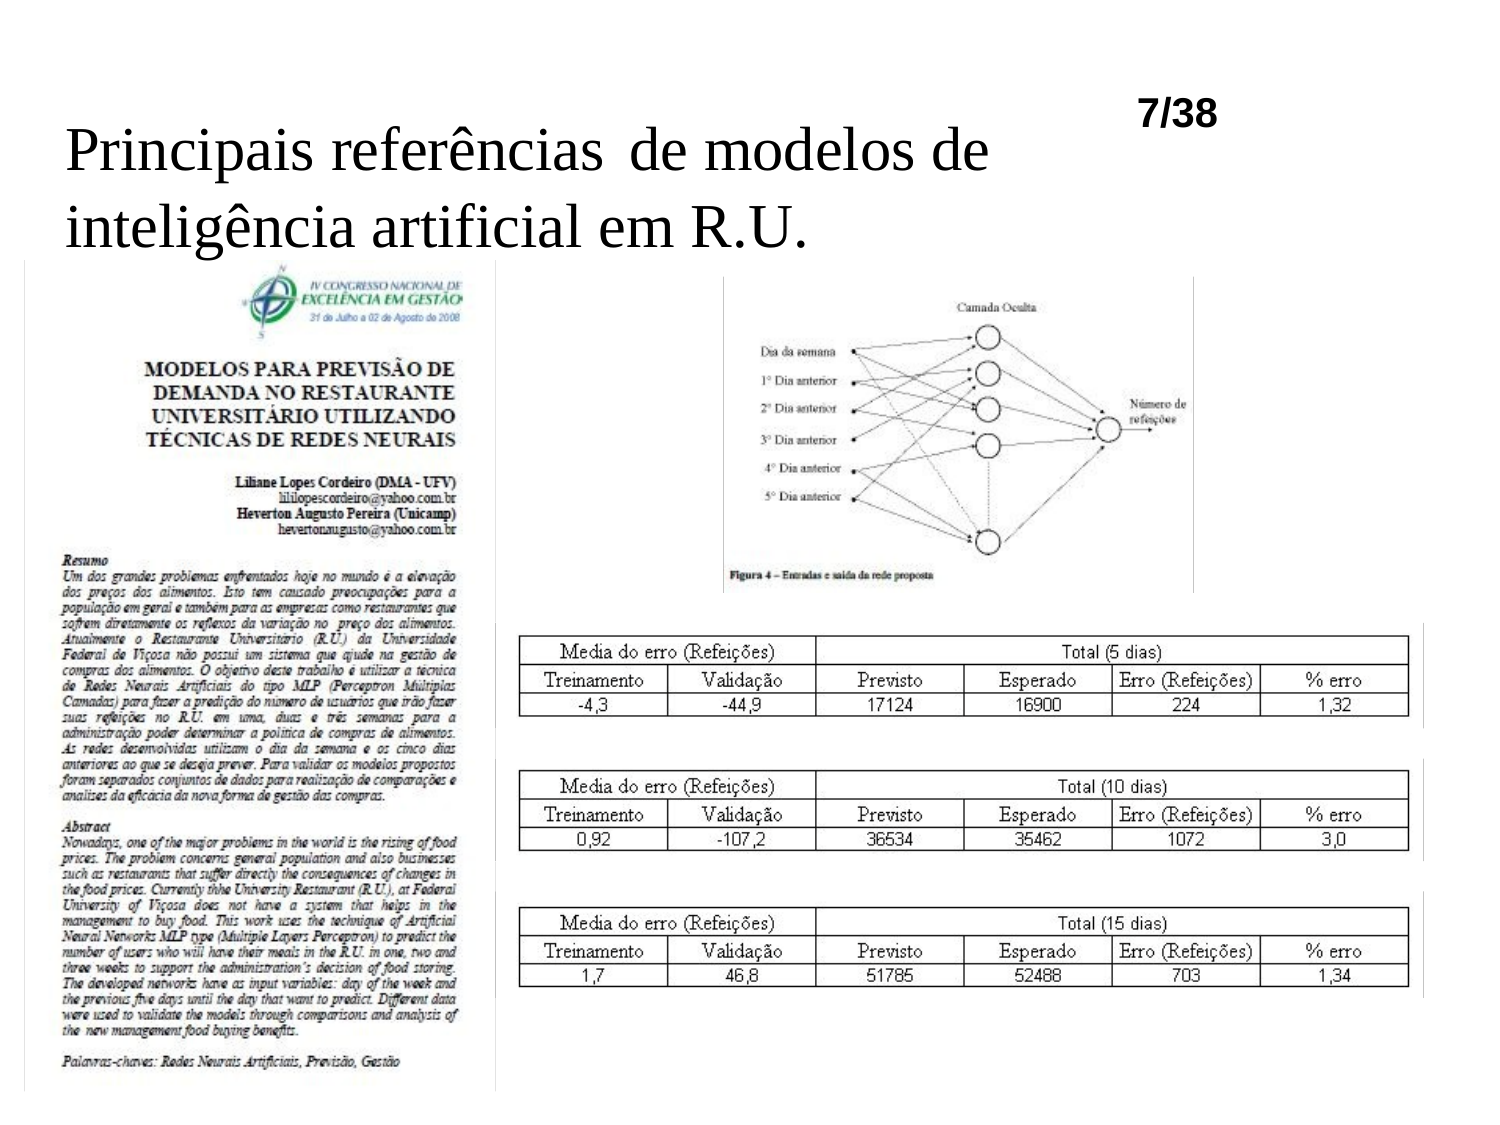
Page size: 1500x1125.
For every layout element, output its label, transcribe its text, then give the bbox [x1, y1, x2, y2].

text_box [24, 260, 1424, 1092]
text_box inteligência artificial em R.U. [63, 223, 1039, 264]
text_box 7/38 [1122, 82, 1335, 144]
text_box [723, 276, 1194, 593]
text_box Principais referências de modelos de [51, 97, 1449, 223]
